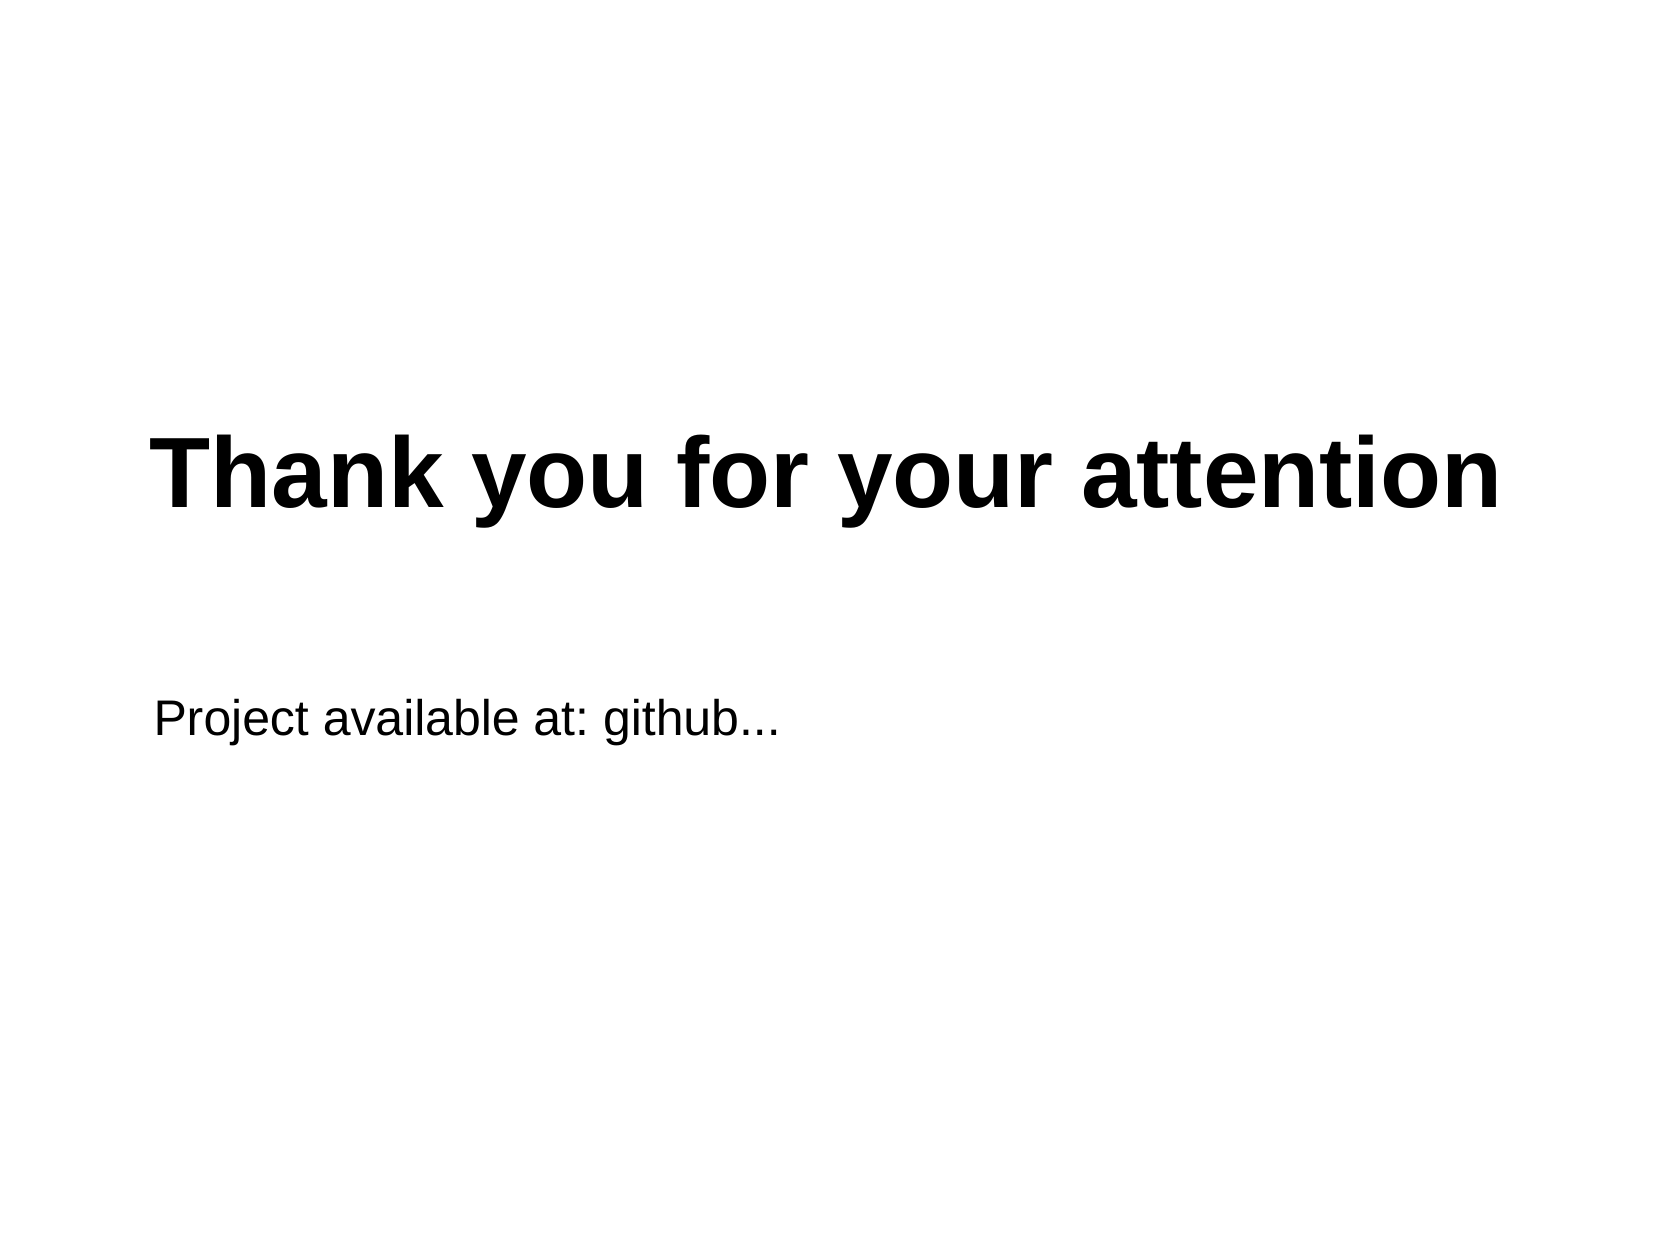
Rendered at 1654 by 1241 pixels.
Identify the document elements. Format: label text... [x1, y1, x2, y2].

title Thank you for your attention [82, 300, 1571, 646]
list Project available at: github... [82, 690, 1571, 1010]
